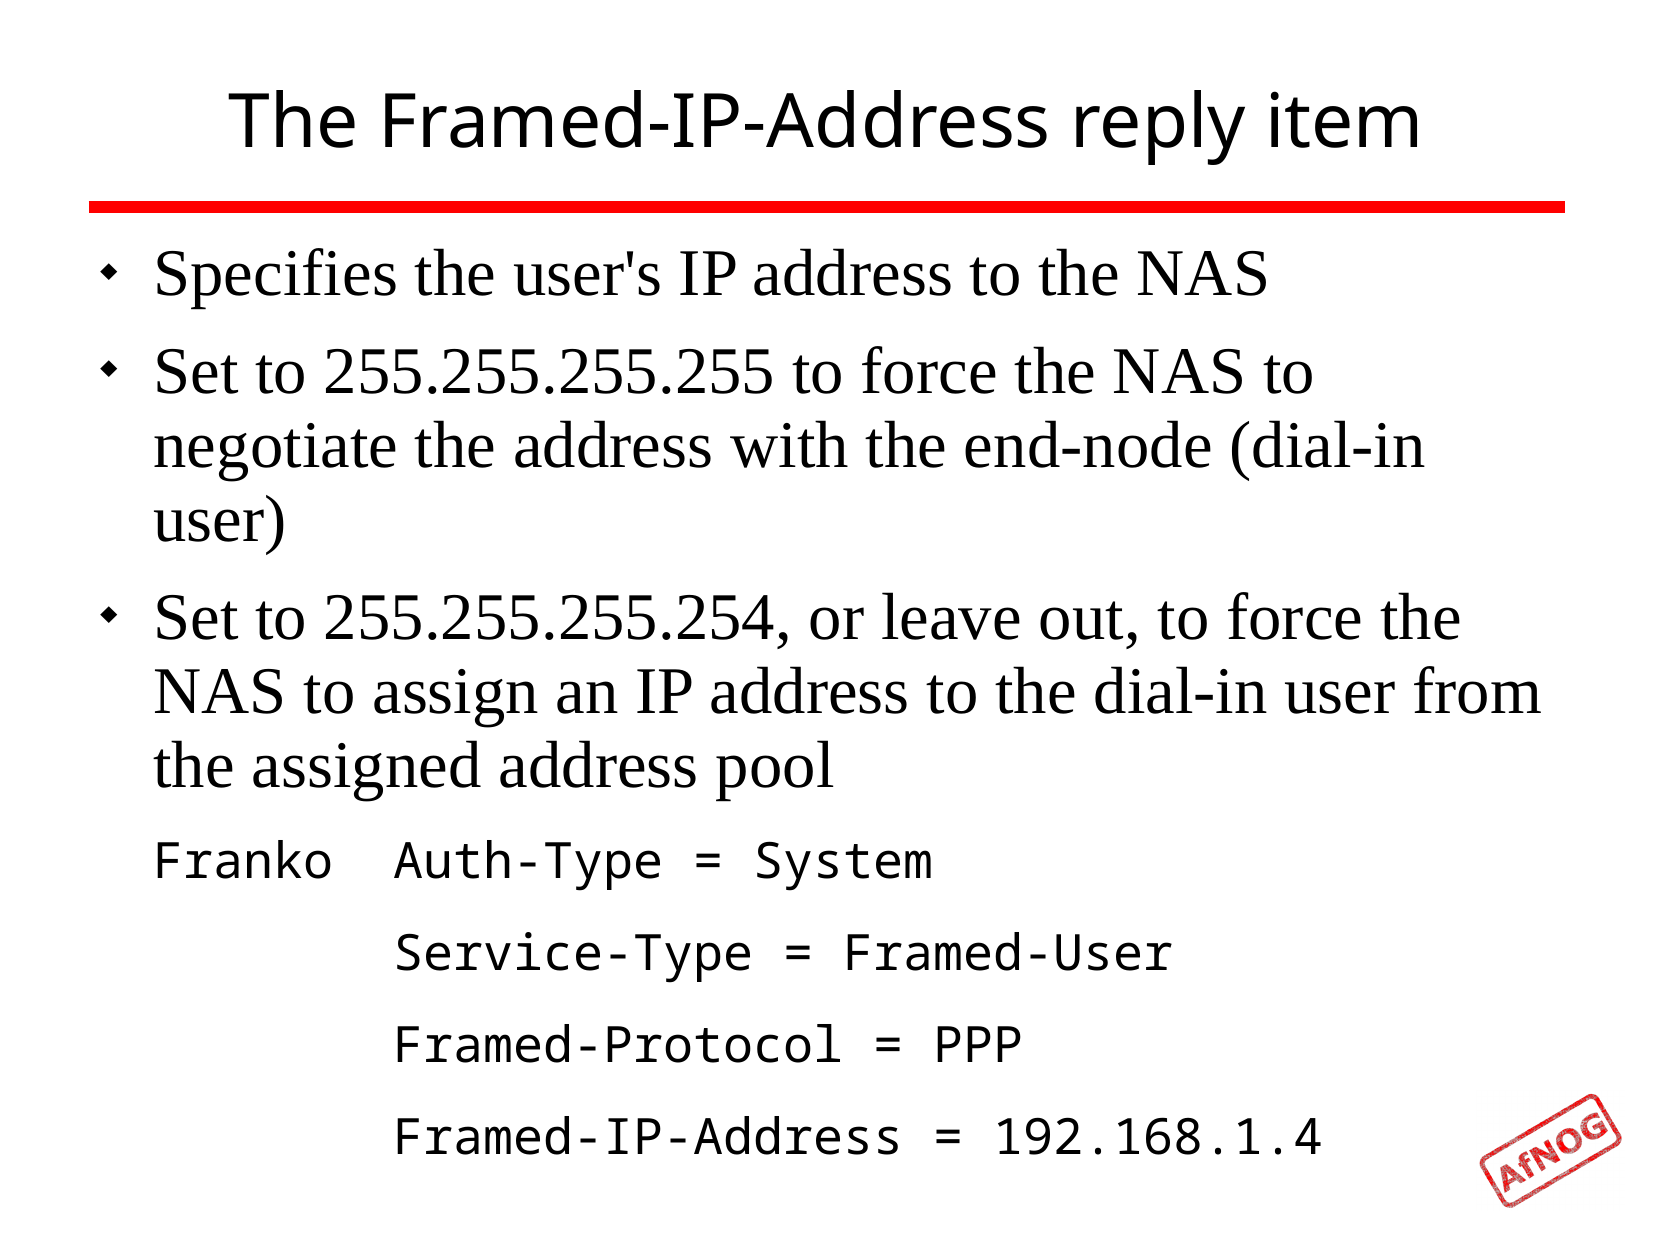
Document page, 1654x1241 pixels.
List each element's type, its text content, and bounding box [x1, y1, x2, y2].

picture [1476, 1090, 1625, 1211]
title The Framed-IP-Address reply item [82, 29, 1571, 207]
list Specifies the user's IP address to the NAS Set to 255.255.255.255 to force the NAS to negotiate the address with the end-node (dial-in user) Set to 255.255.255.254, or leave out, to force the NAS to assign an IP address to the dial-in user from the assigned address pool Franko Auth-Type = System Service-Type = Framed-User Framed-Protocol = PPP Framed-IP-Address = 192.168.1.4 [82, 236, 1571, 1152]
